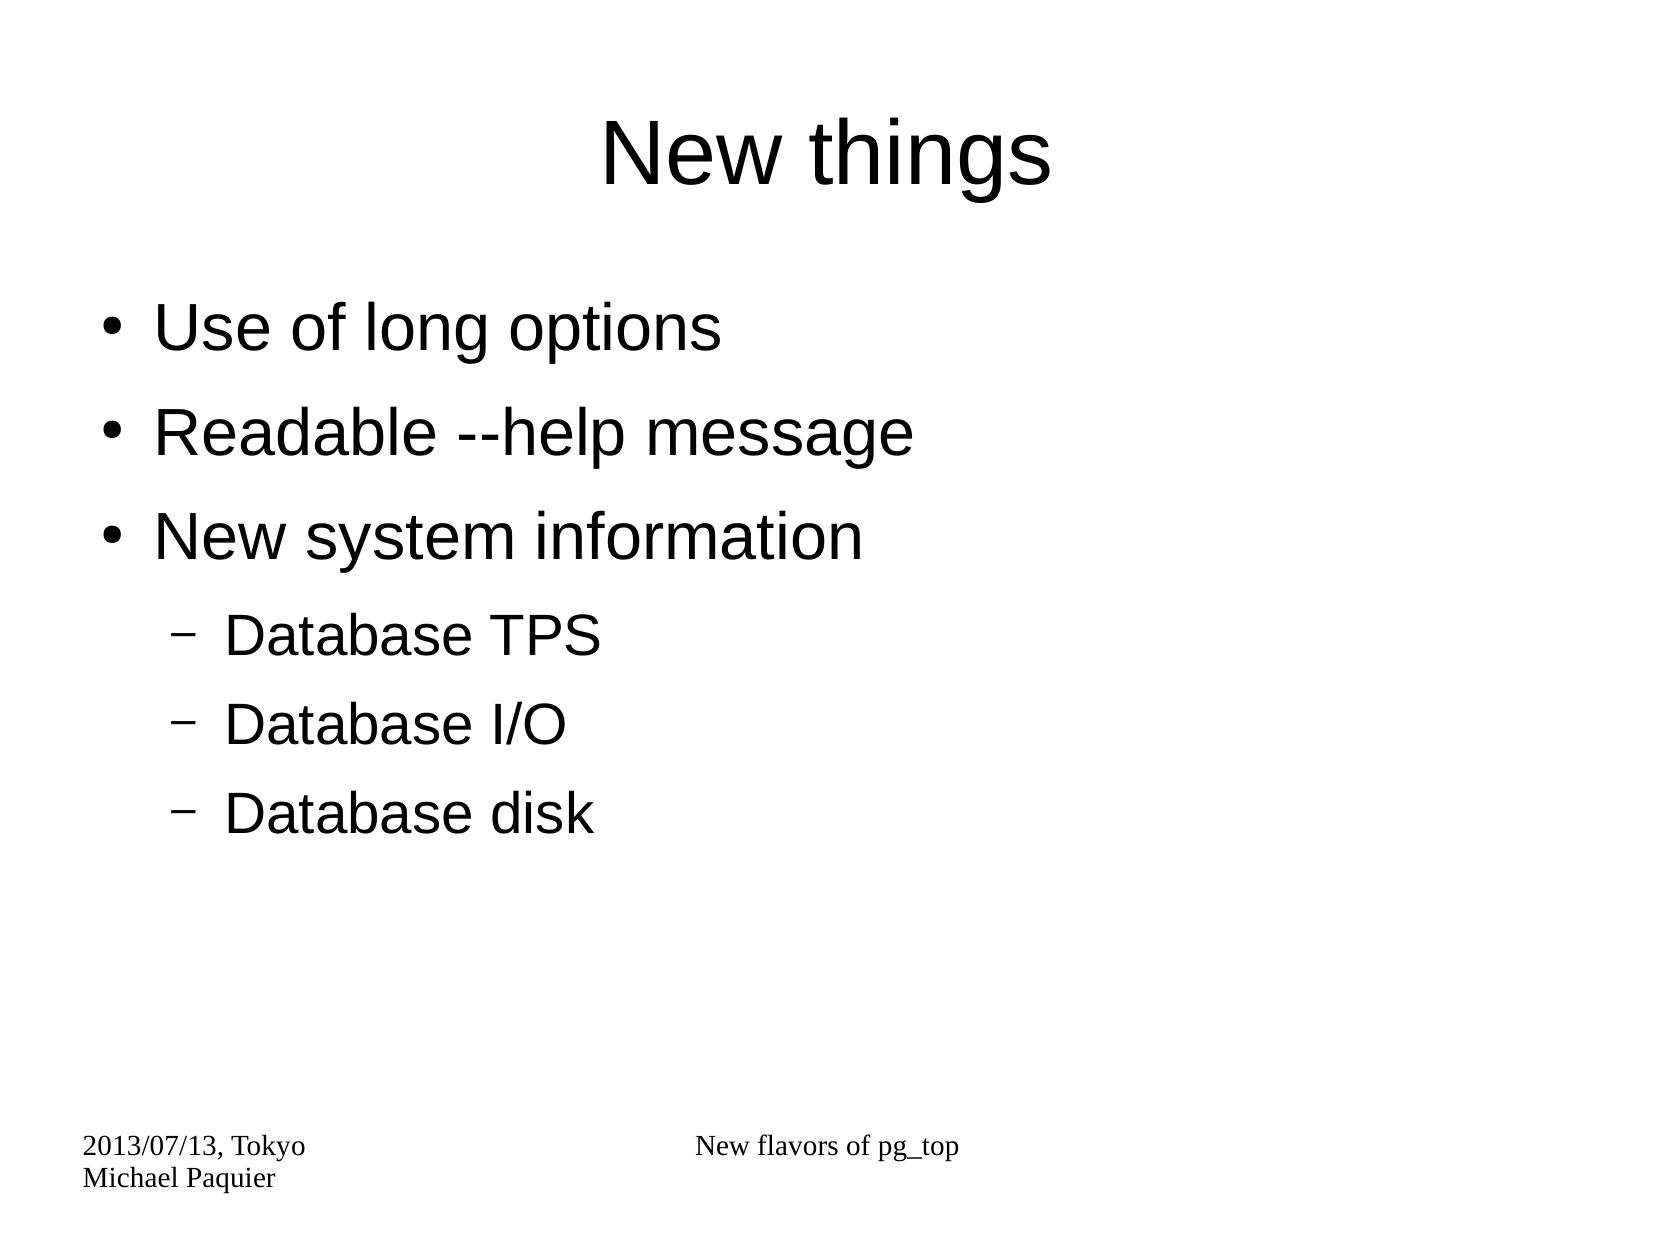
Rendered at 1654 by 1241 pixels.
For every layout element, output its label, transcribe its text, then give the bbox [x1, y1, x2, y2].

title New things [82, 49, 1571, 257]
list Use of long options Readable --help message New system information Database TPS Database I/O Database disk [82, 290, 1571, 1010]
